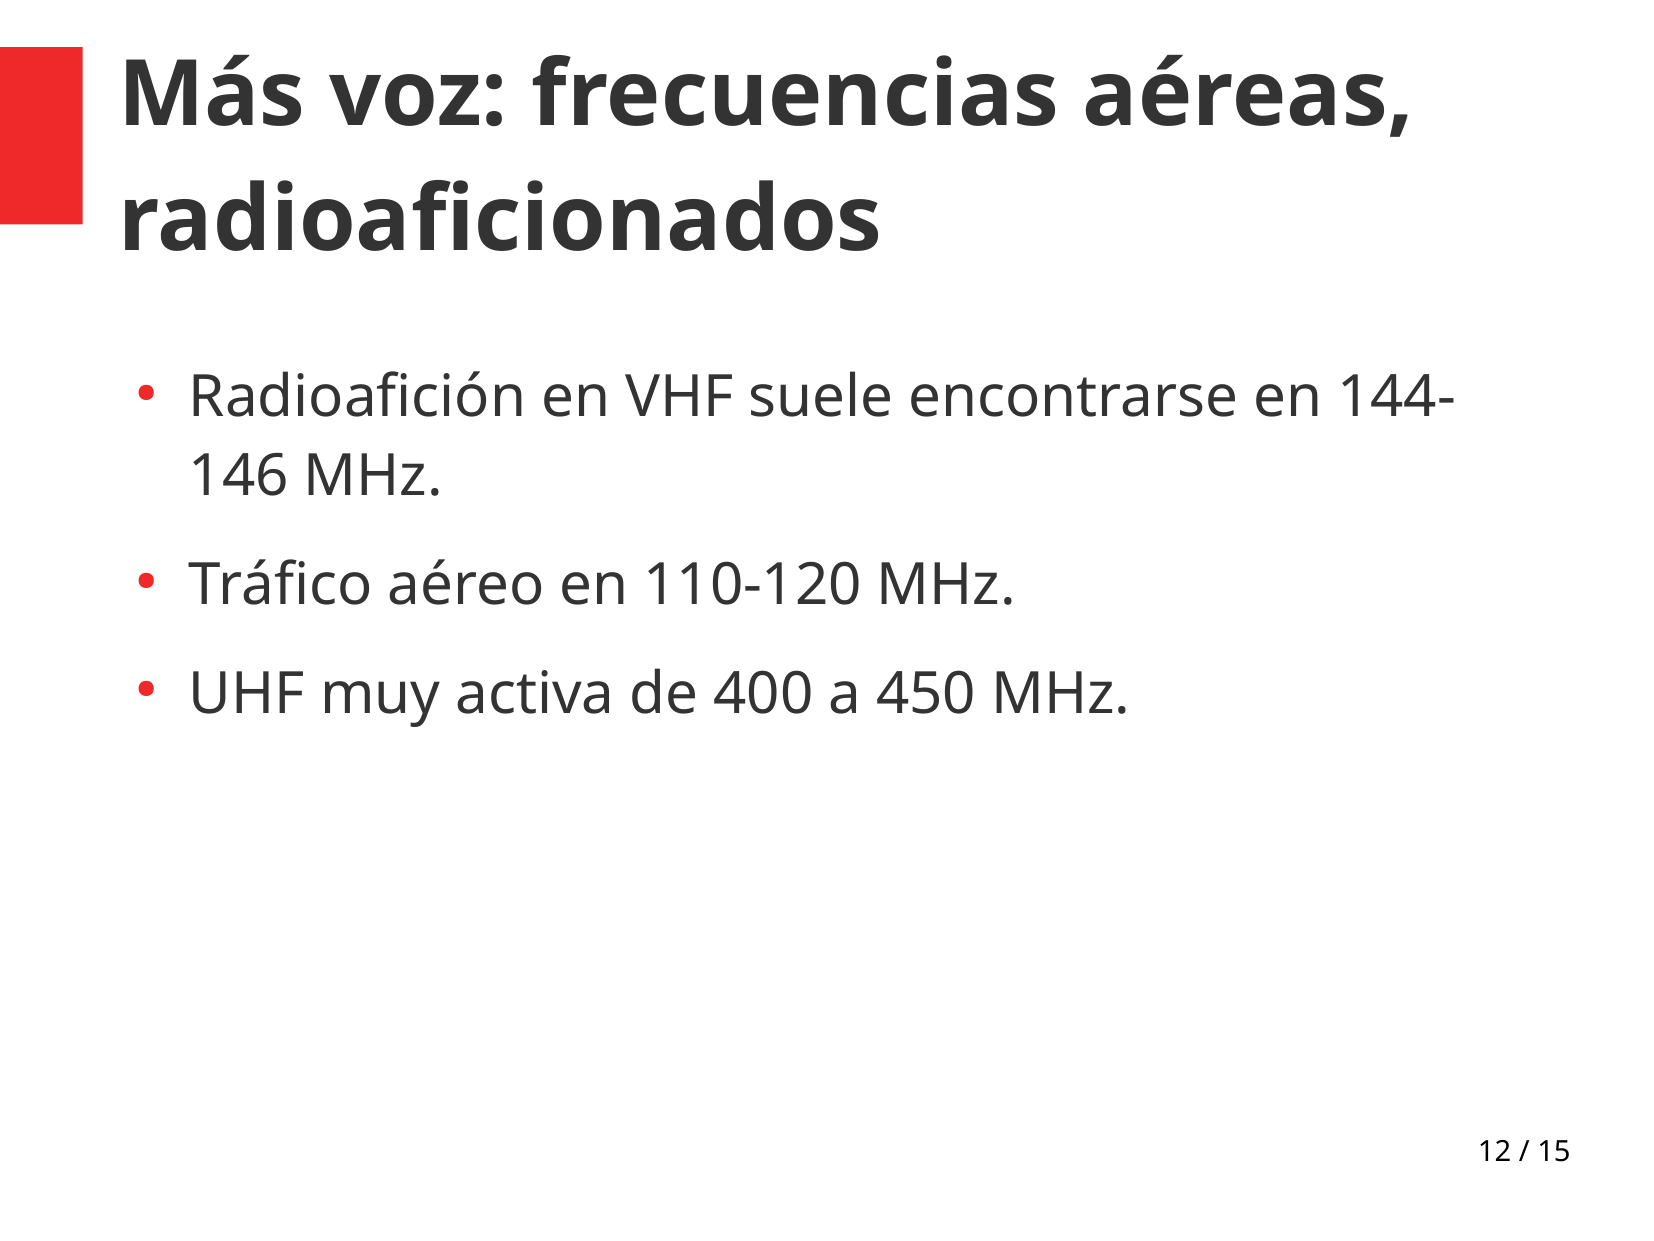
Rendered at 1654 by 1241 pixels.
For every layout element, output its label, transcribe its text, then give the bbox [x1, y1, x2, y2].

list Radioafición en VHF suele encontrarse en 144-146 MHz. Tráfico aéreo en 110-120 MHz. UHF muy activa de 400 a 450 MHz. [118, 354, 1536, 1074]
title Más voz: frecuencias aéreas, radioaficionados [118, 45, 1571, 260]
